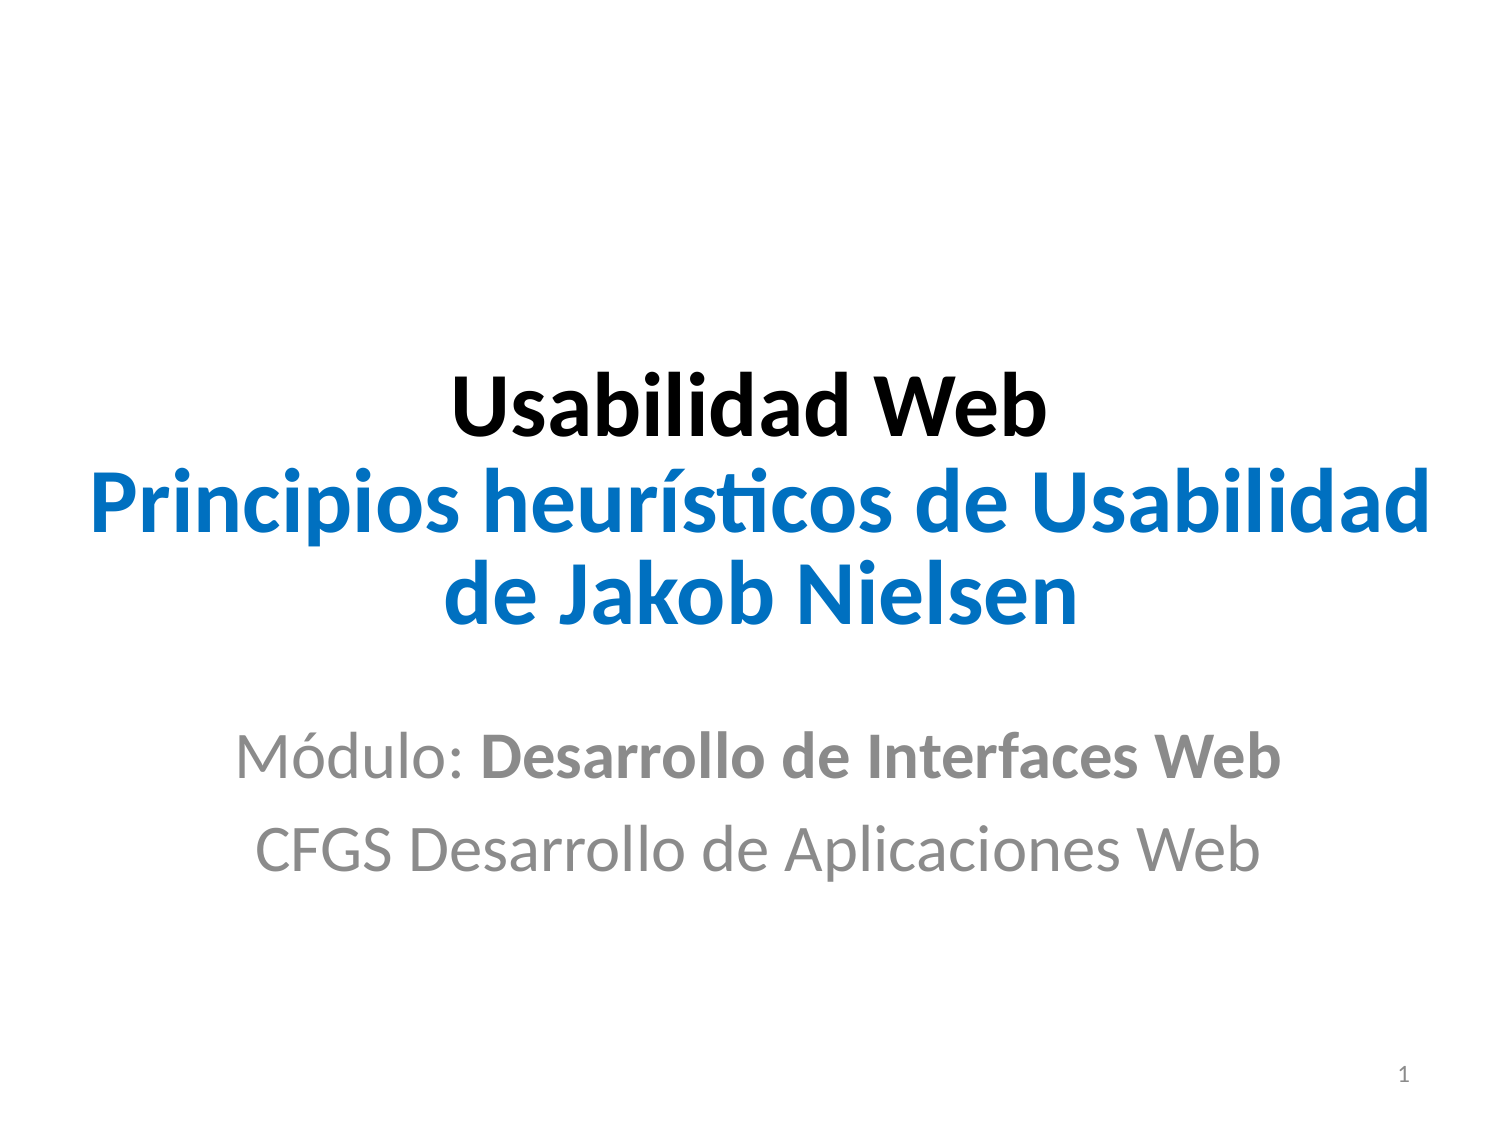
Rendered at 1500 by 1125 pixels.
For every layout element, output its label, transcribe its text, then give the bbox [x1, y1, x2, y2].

title Usabilidad Web [112, 278, 1388, 456]
slide_number <número> [1074, 1042, 1425, 1103]
text_box Principios heurísticos de Usabilidad de Jakob Nielsen [70, 456, 1453, 808]
subtitle Módulo: Desarrollo de Interfaces Web CFGS Desarrollo de Aplicaciones Web [183, 808, 1335, 992]
